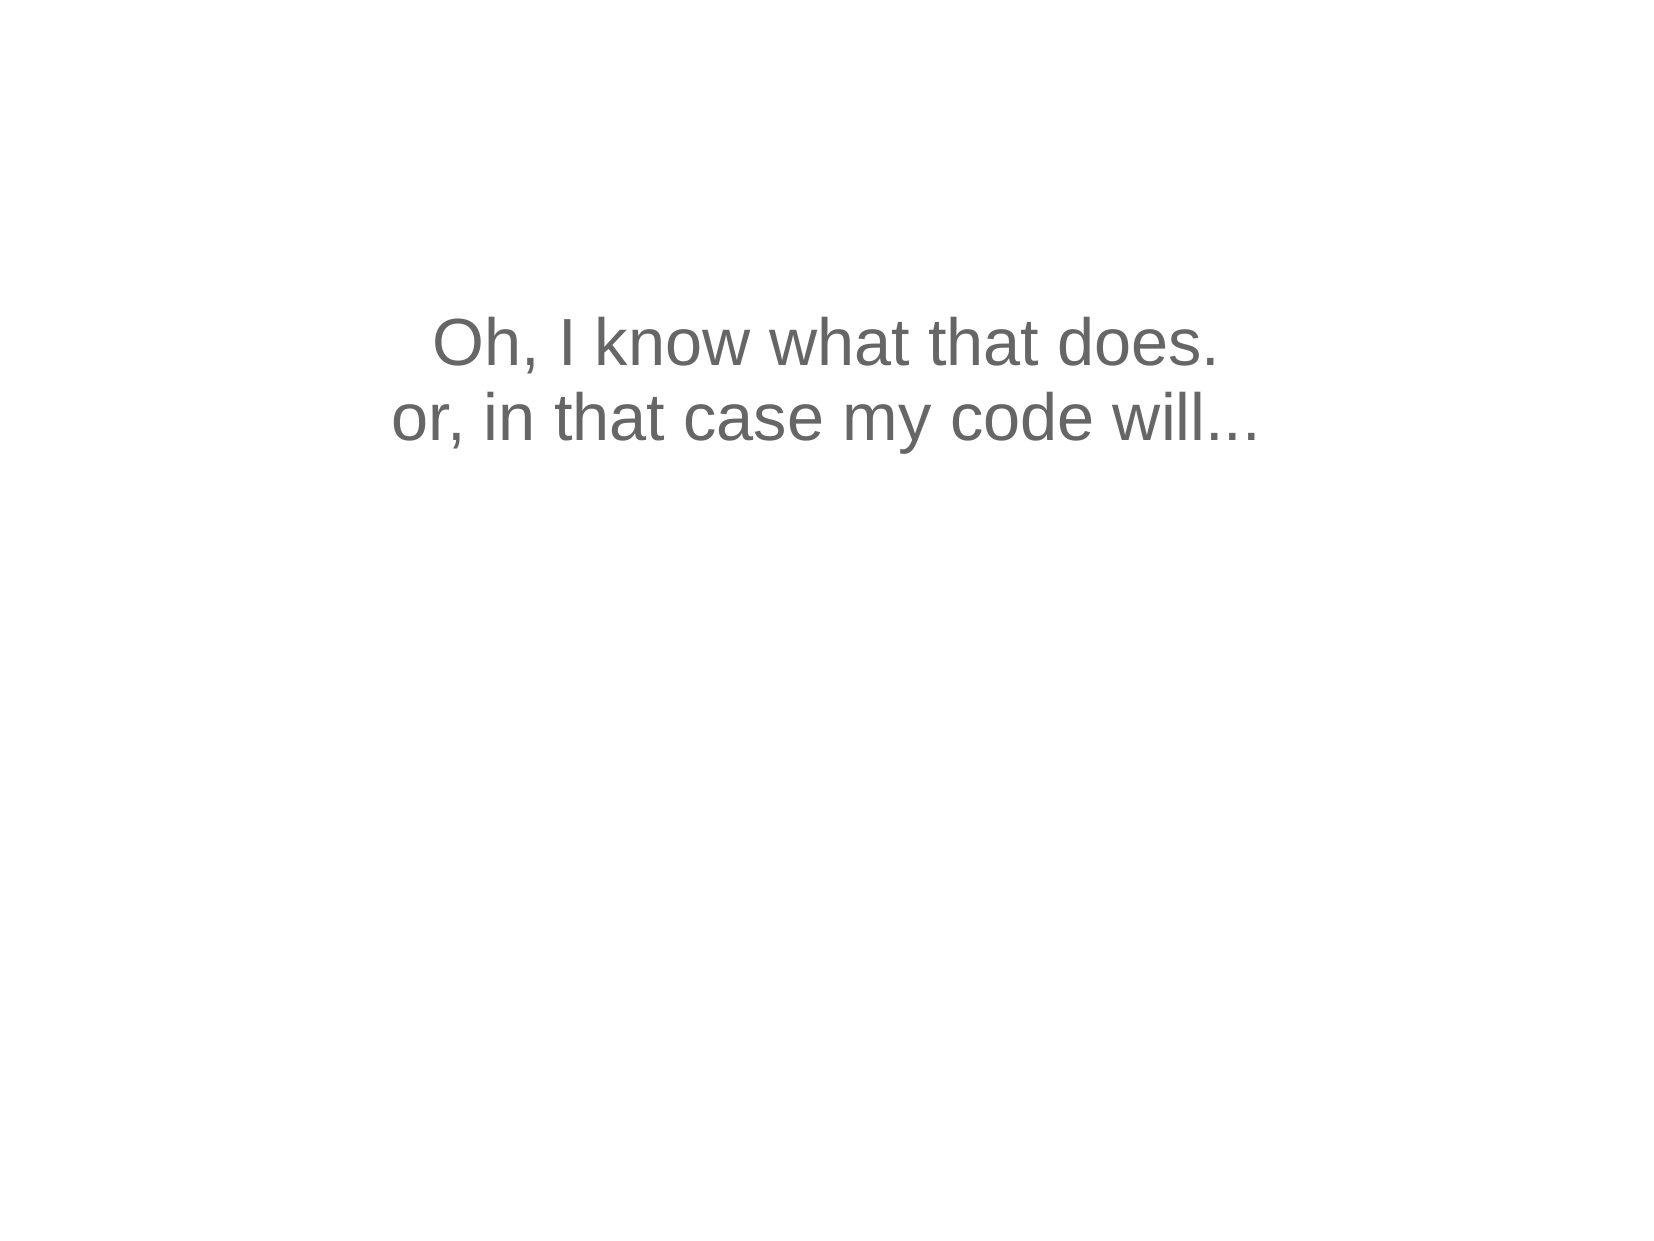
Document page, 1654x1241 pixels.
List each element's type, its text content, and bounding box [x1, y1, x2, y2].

subtitle Oh, I know what that does. or, in that case my code will... [82, 56, 1571, 1102]
